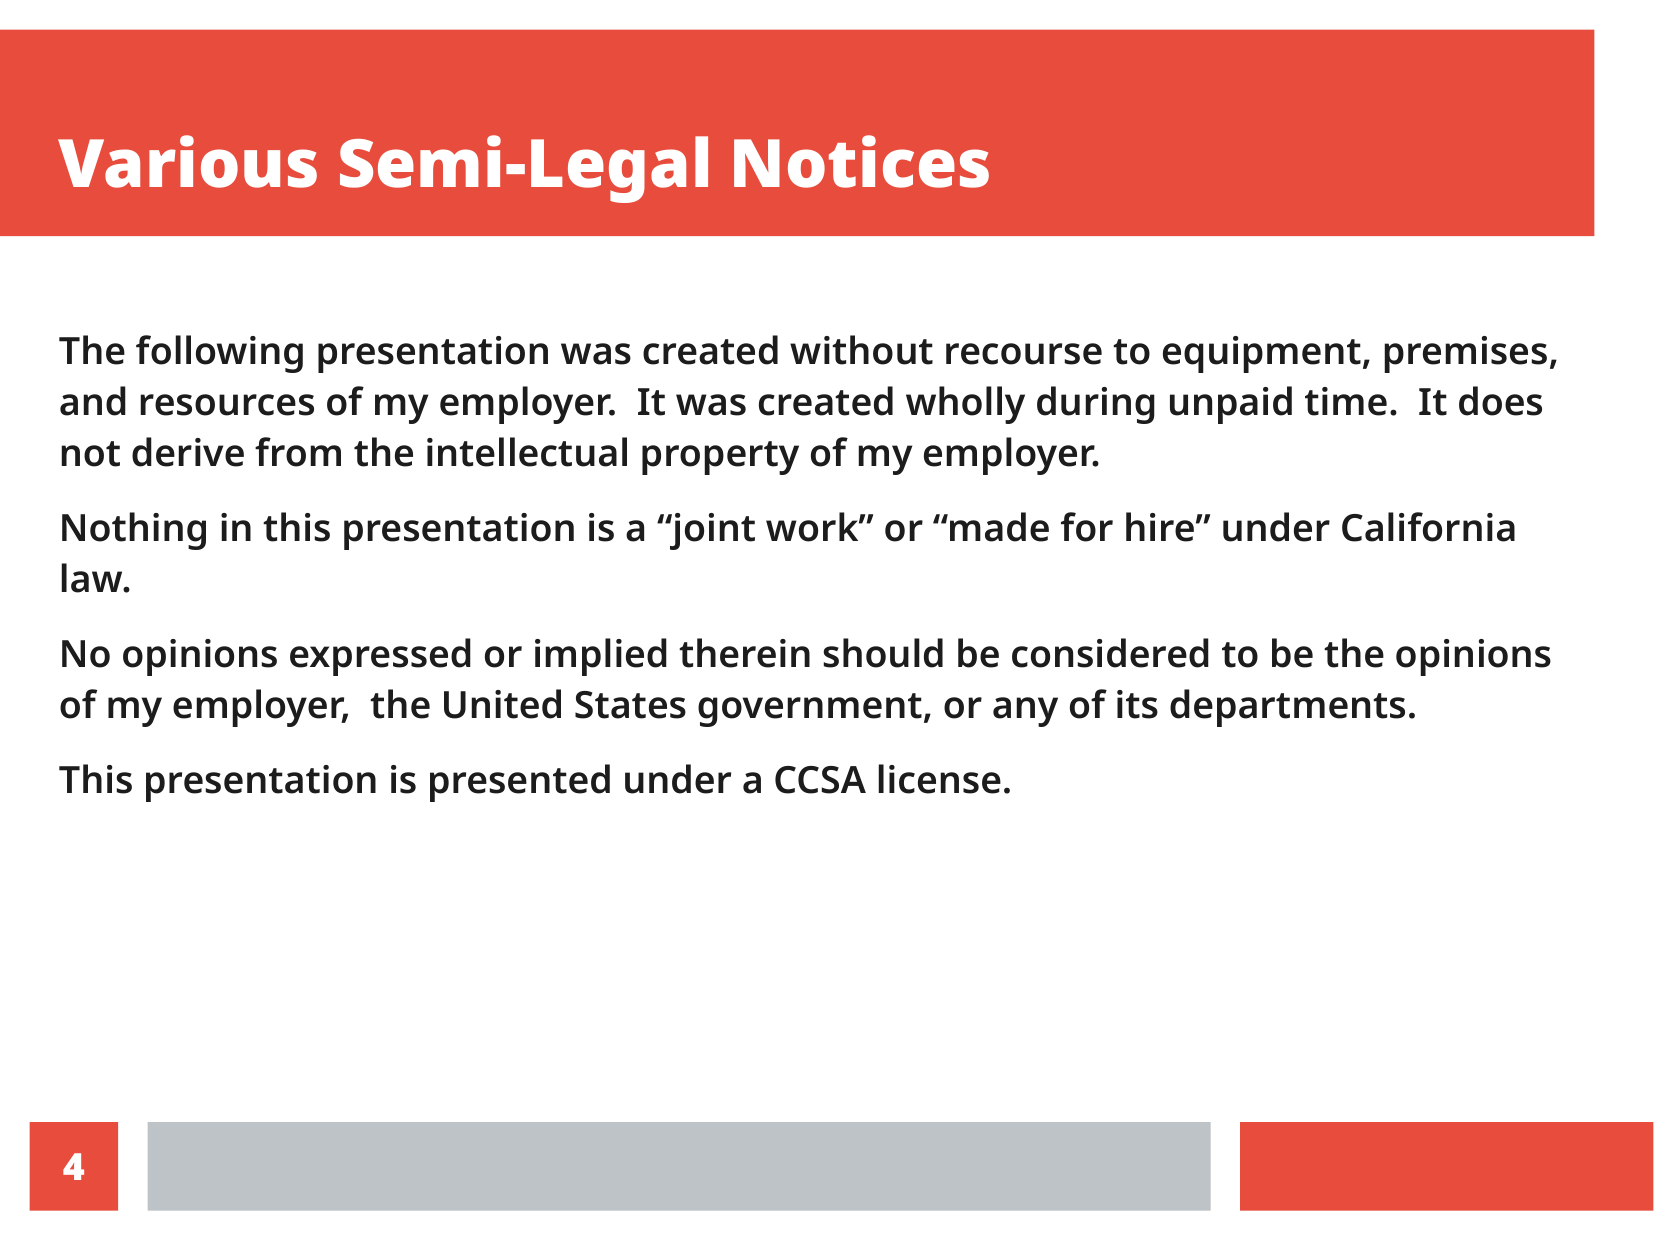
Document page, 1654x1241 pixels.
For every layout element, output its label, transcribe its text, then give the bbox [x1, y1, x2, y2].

title Various Semi-Legal Notices [59, 59, 1595, 207]
list The following presentation was created without recourse to equipment, premises, and resources of my employer. It was created wholly during unpaid time. It does not derive from the intellectual property of my employer. Nothing in this presentation is a “joint work” or “made for hire” under California law. No opinions expressed or implied therein should be considered to be the opinions of my employer, the United States government, or any of its departments. This presentation is presented under a CCSA license. [59, 324, 1565, 1093]
